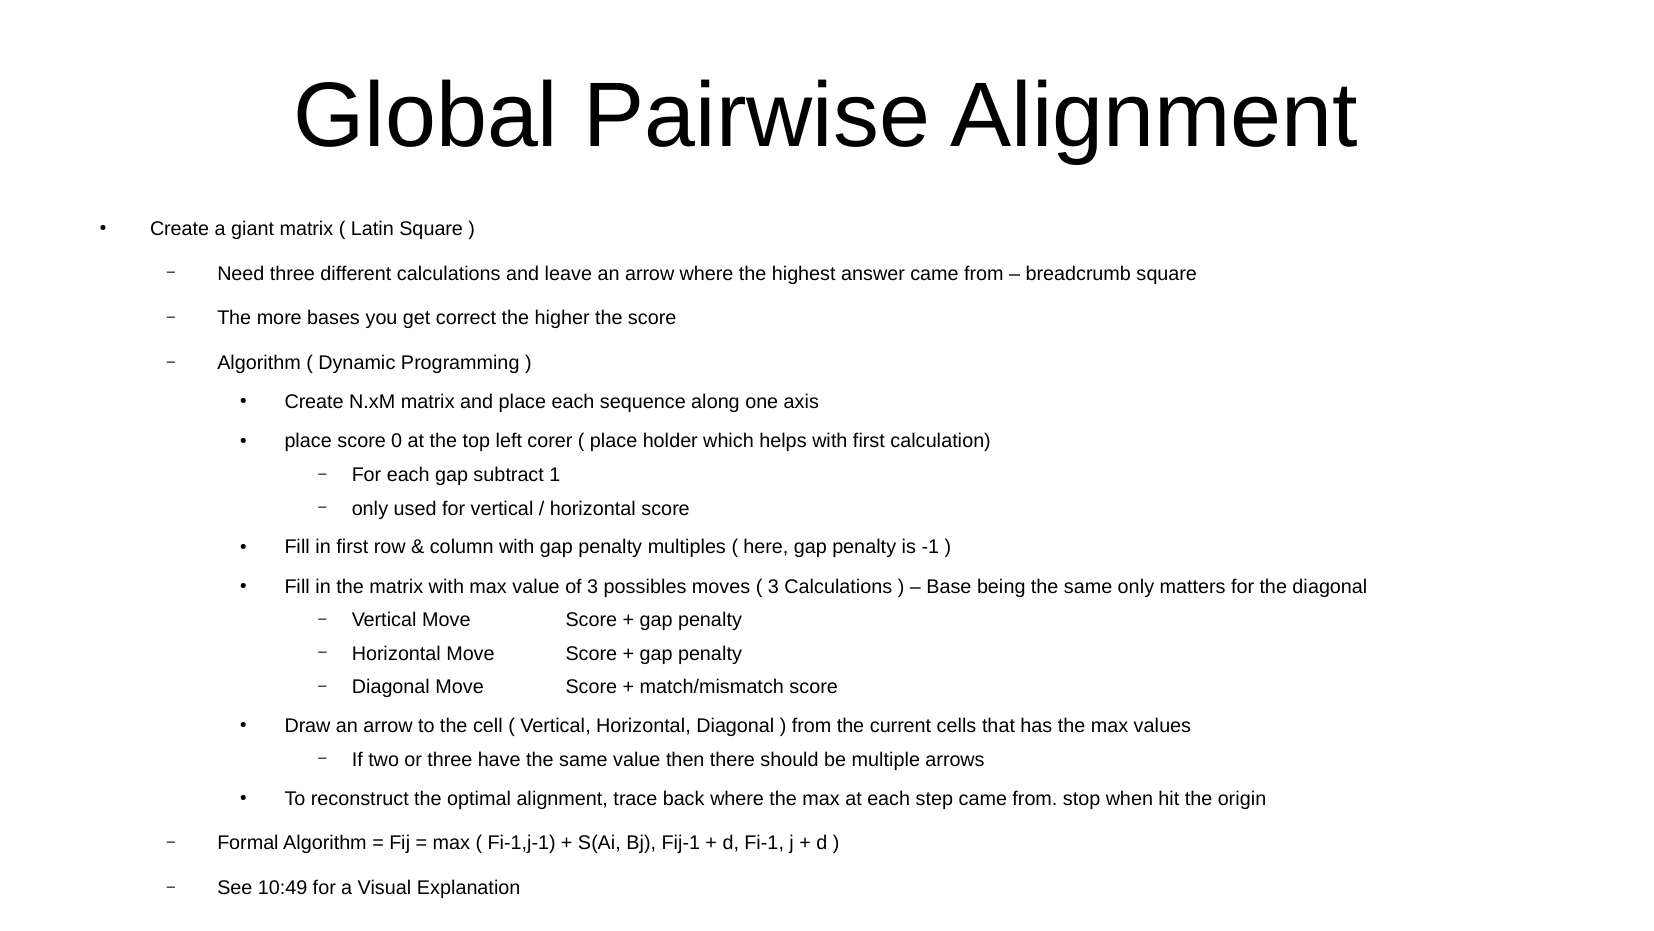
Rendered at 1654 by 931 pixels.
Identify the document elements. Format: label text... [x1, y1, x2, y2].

title Global Pairwise Alignment [82, 37, 1571, 193]
list Create a giant matrix ( Latin Square ) Need three different calculations and leave an arrow where the highest answer came from – breadcrumb square The more bases you get correct the higher the score Algorithm ( Dynamic Programming ) Create N.xM matrix and place each sequence along one axis place score 0 at the top left corer ( place holder which helps with first calculation) For each gap subtract 1 only used for vertical / horizontal score Fill in first row & column with gap penalty multiples ( here, gap penalty is -1 ) Fill in the matrix with max value of 3 possibles moves ( 3 Calculations ) – Base being the same only matters for the diagonal Vertical Move Score + gap penalty Horizontal Move Score + gap penalty Diagonal Move Score + match/mismatch score Draw an arrow to the cell ( Vertical, Horizontal, Diagonal ) from the current cells that has the max values If two or three have the same value then there should be multiple arrows To reconstruct the optimal alignment, trace back where the max at each step came from. stop when hit the origin Formal Algorithm = Fij = max ( Fi-1,j-1) + S(Ai, Bj), Fij-1 + d, Fi-1, j + d ) See 10:49 for a Visual Explanation [82, 217, 1621, 901]
